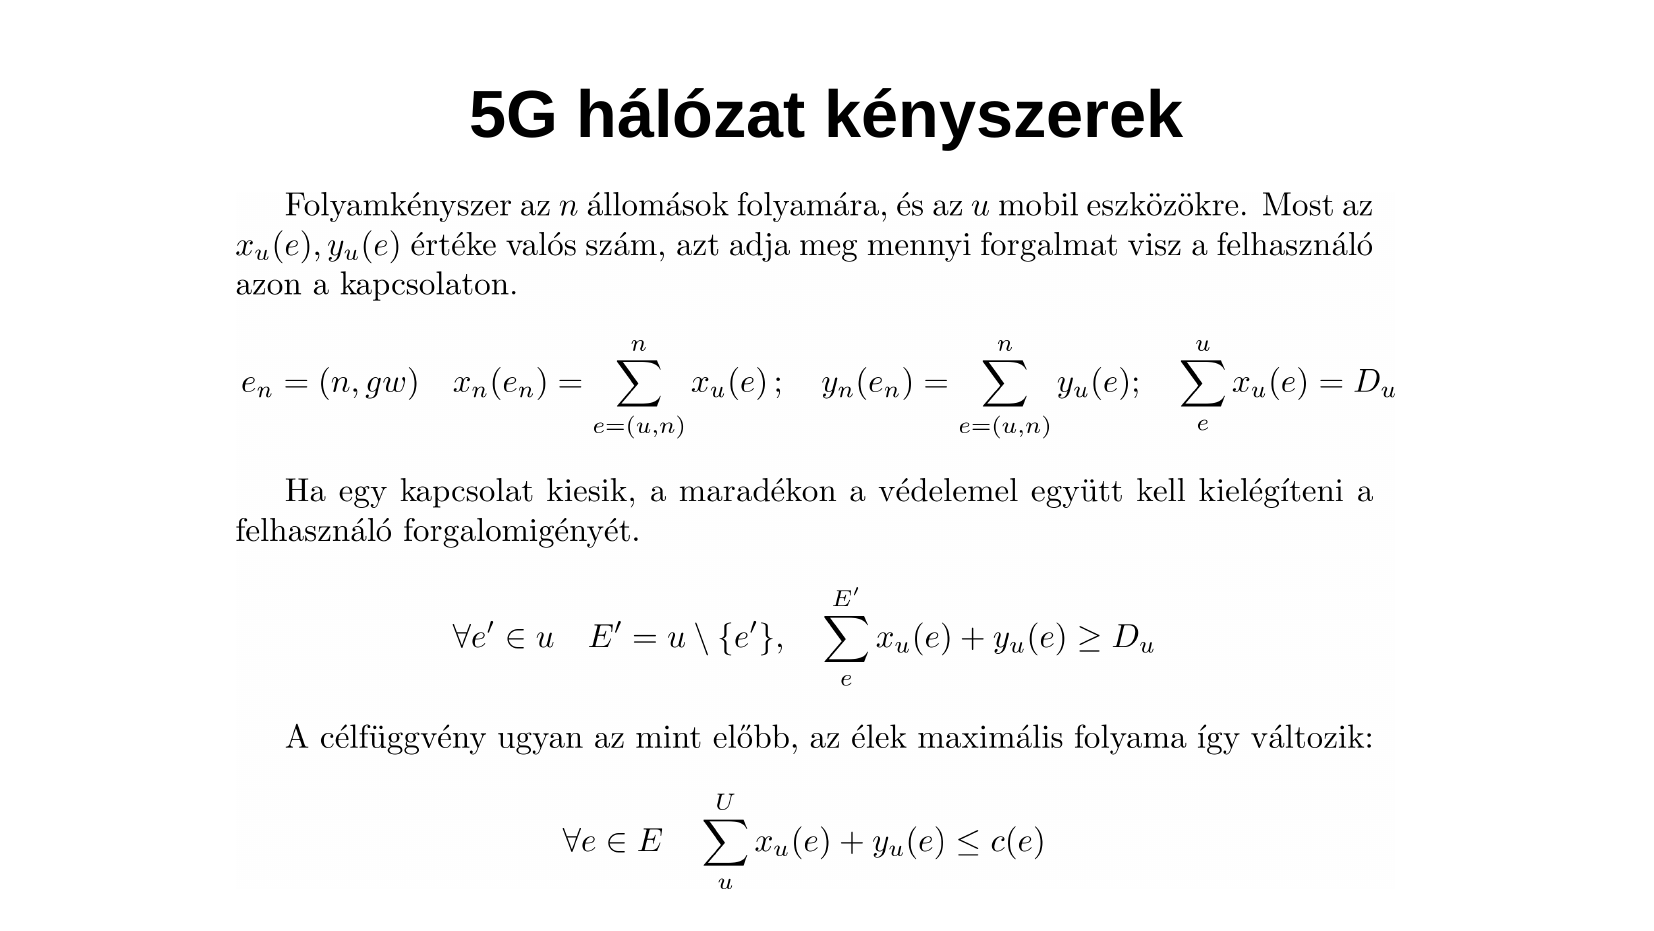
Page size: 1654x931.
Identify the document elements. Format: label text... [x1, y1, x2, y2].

title 5G hálózat kényszerek [82, 37, 1571, 193]
picture [236, 192, 1395, 889]
